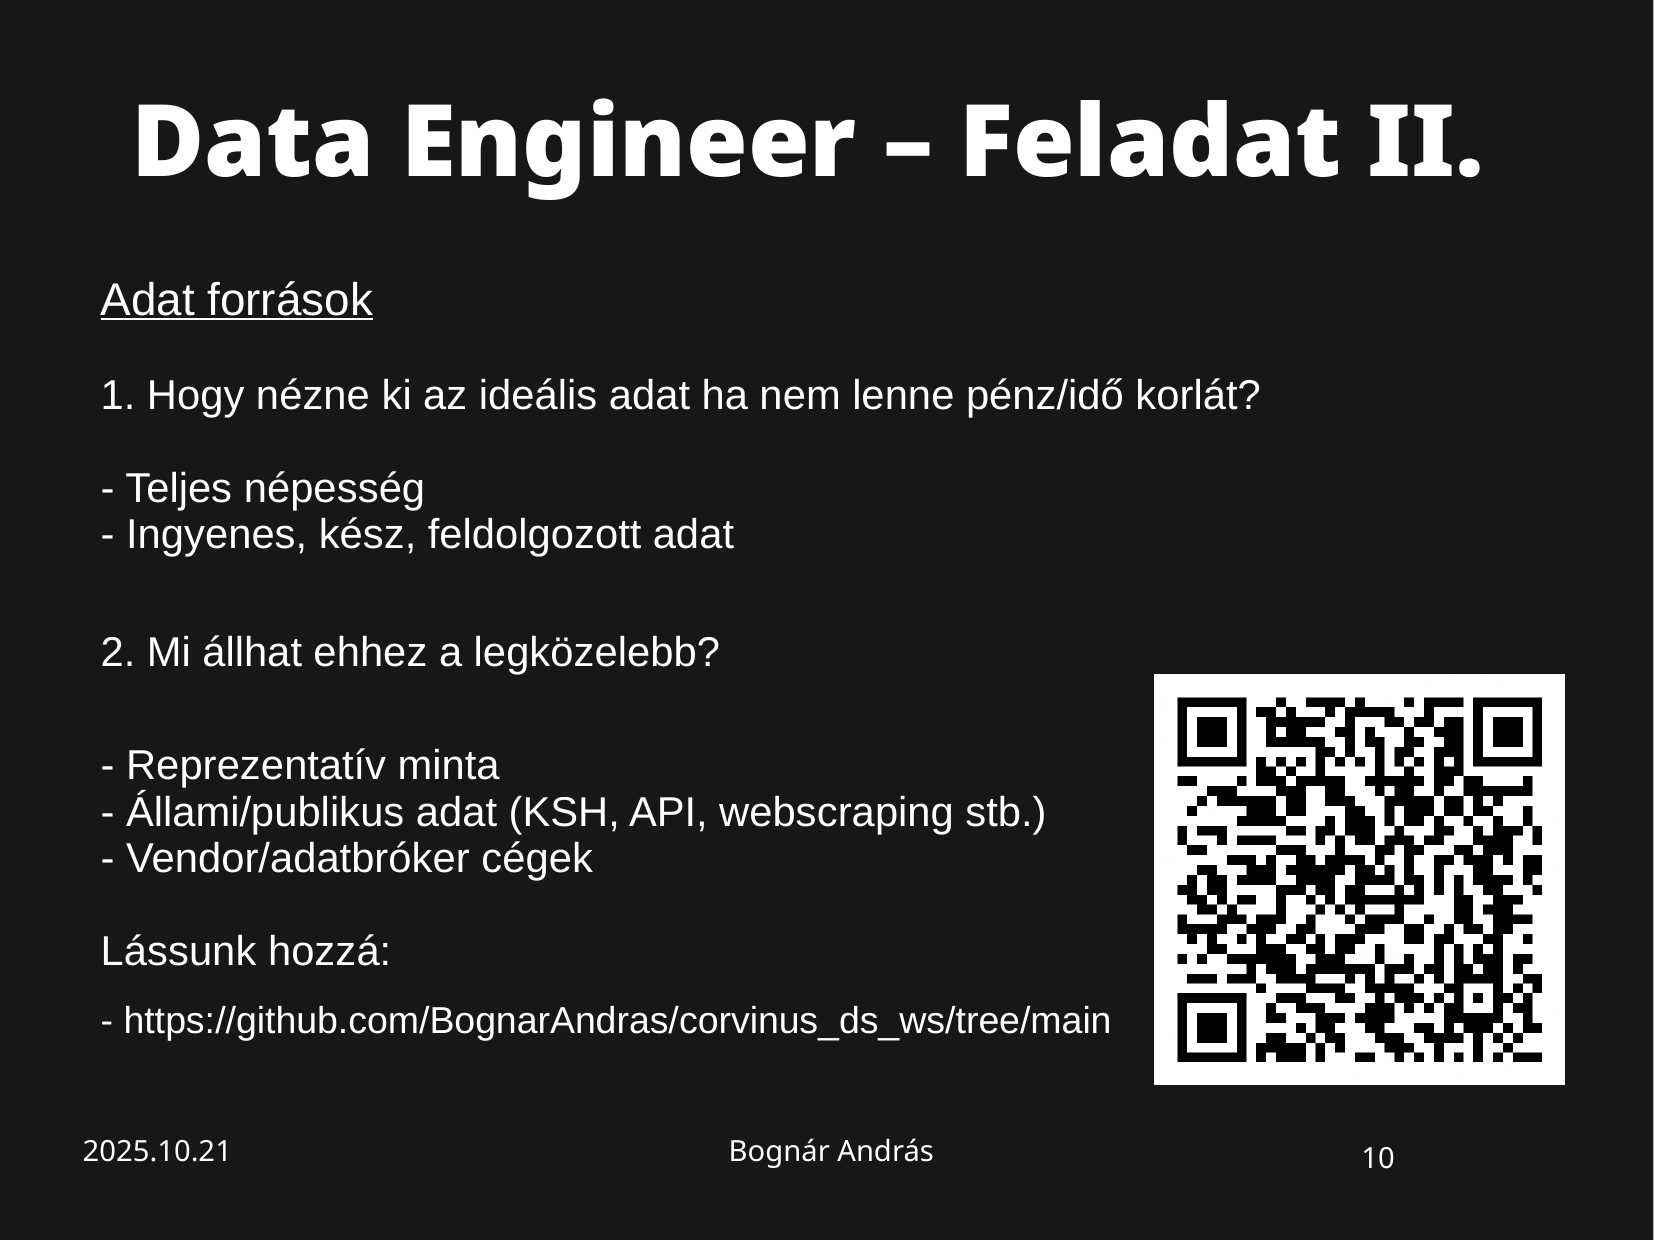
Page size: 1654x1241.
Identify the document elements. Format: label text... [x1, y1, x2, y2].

text_box Adat források 1. Hogy nézne ki az ideális adat ha nem lenne pénz/idő korlát? - Teljes népesség - Ingyenes, kész, feldolgozott adat 2. Mi állhat ehhez a legközelebb? - Reprezentatív minta - Állami/publikus adat (KSH, API, webscraping stb.) - Vendor/adatbróker cégek Lássunk hozzá: - https://github.com/BognarAndras/corvinus_ds_ws/tree/main [85, 266, 1528, 1163]
text_box Data Engineer – Feladat II. [67, 26, 1550, 249]
picture [1154, 674, 1565, 1085]
